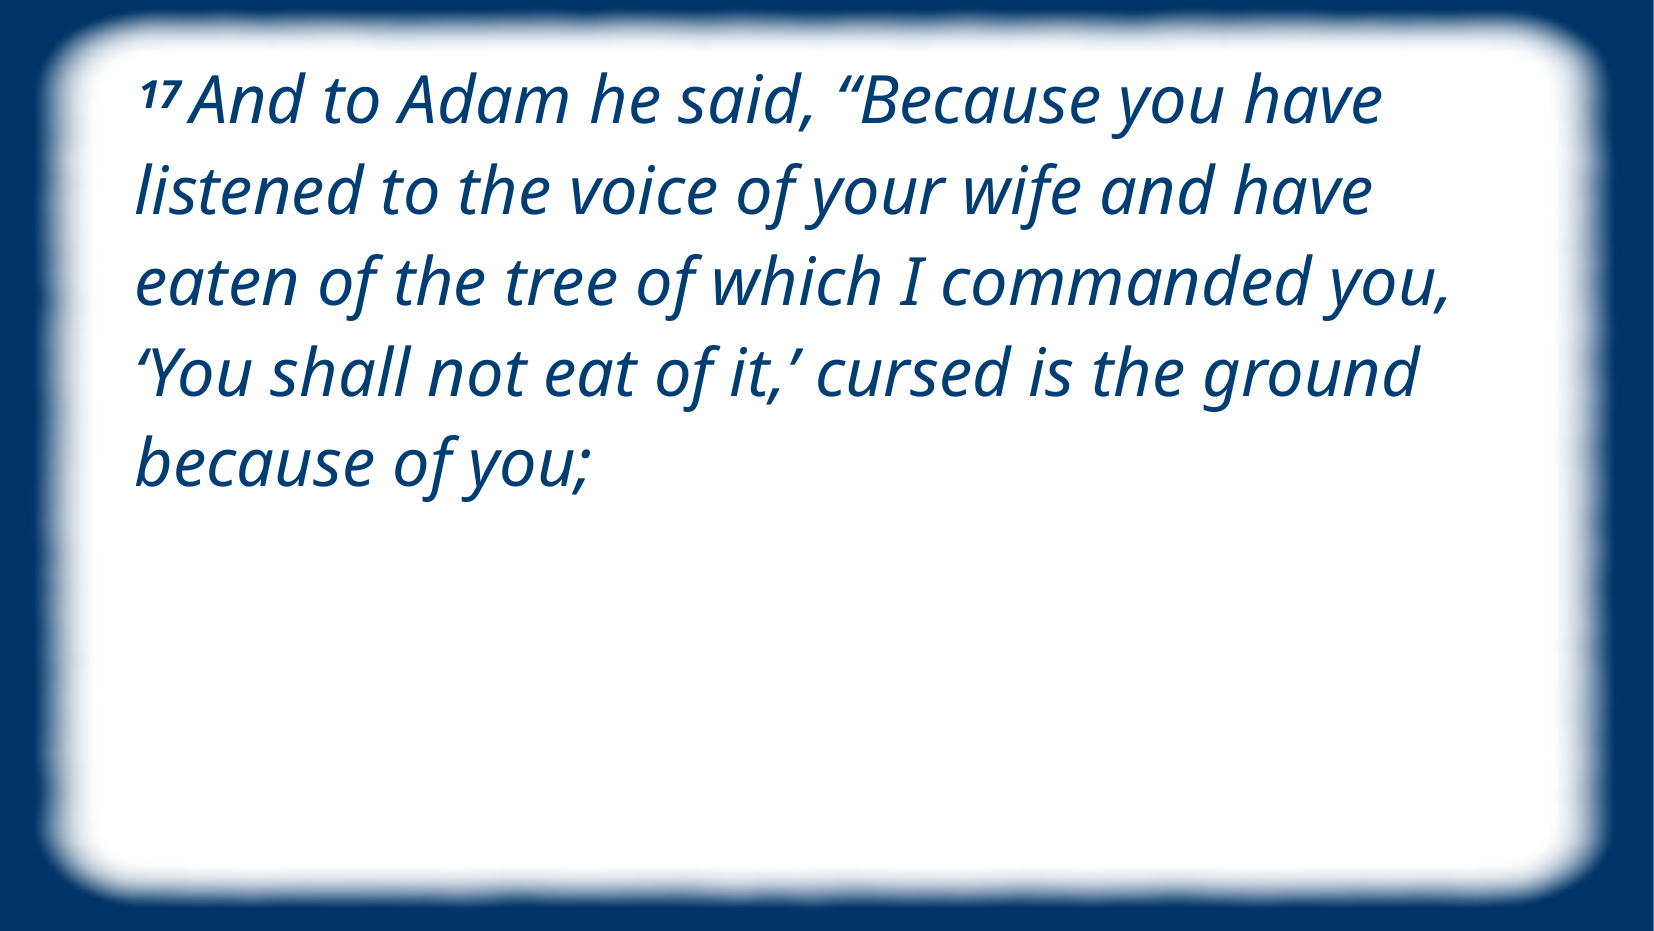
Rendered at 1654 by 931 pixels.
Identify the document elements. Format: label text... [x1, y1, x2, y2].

picture [0, 0, 1654, 931]
text_box 17 And to Adam he said, “Because you have listened to the voice of your wife and have eaten of the tree of which I commanded you, ‘You shall not eat of it,’ cursed is the ground because of you; [120, 45, 1546, 504]
